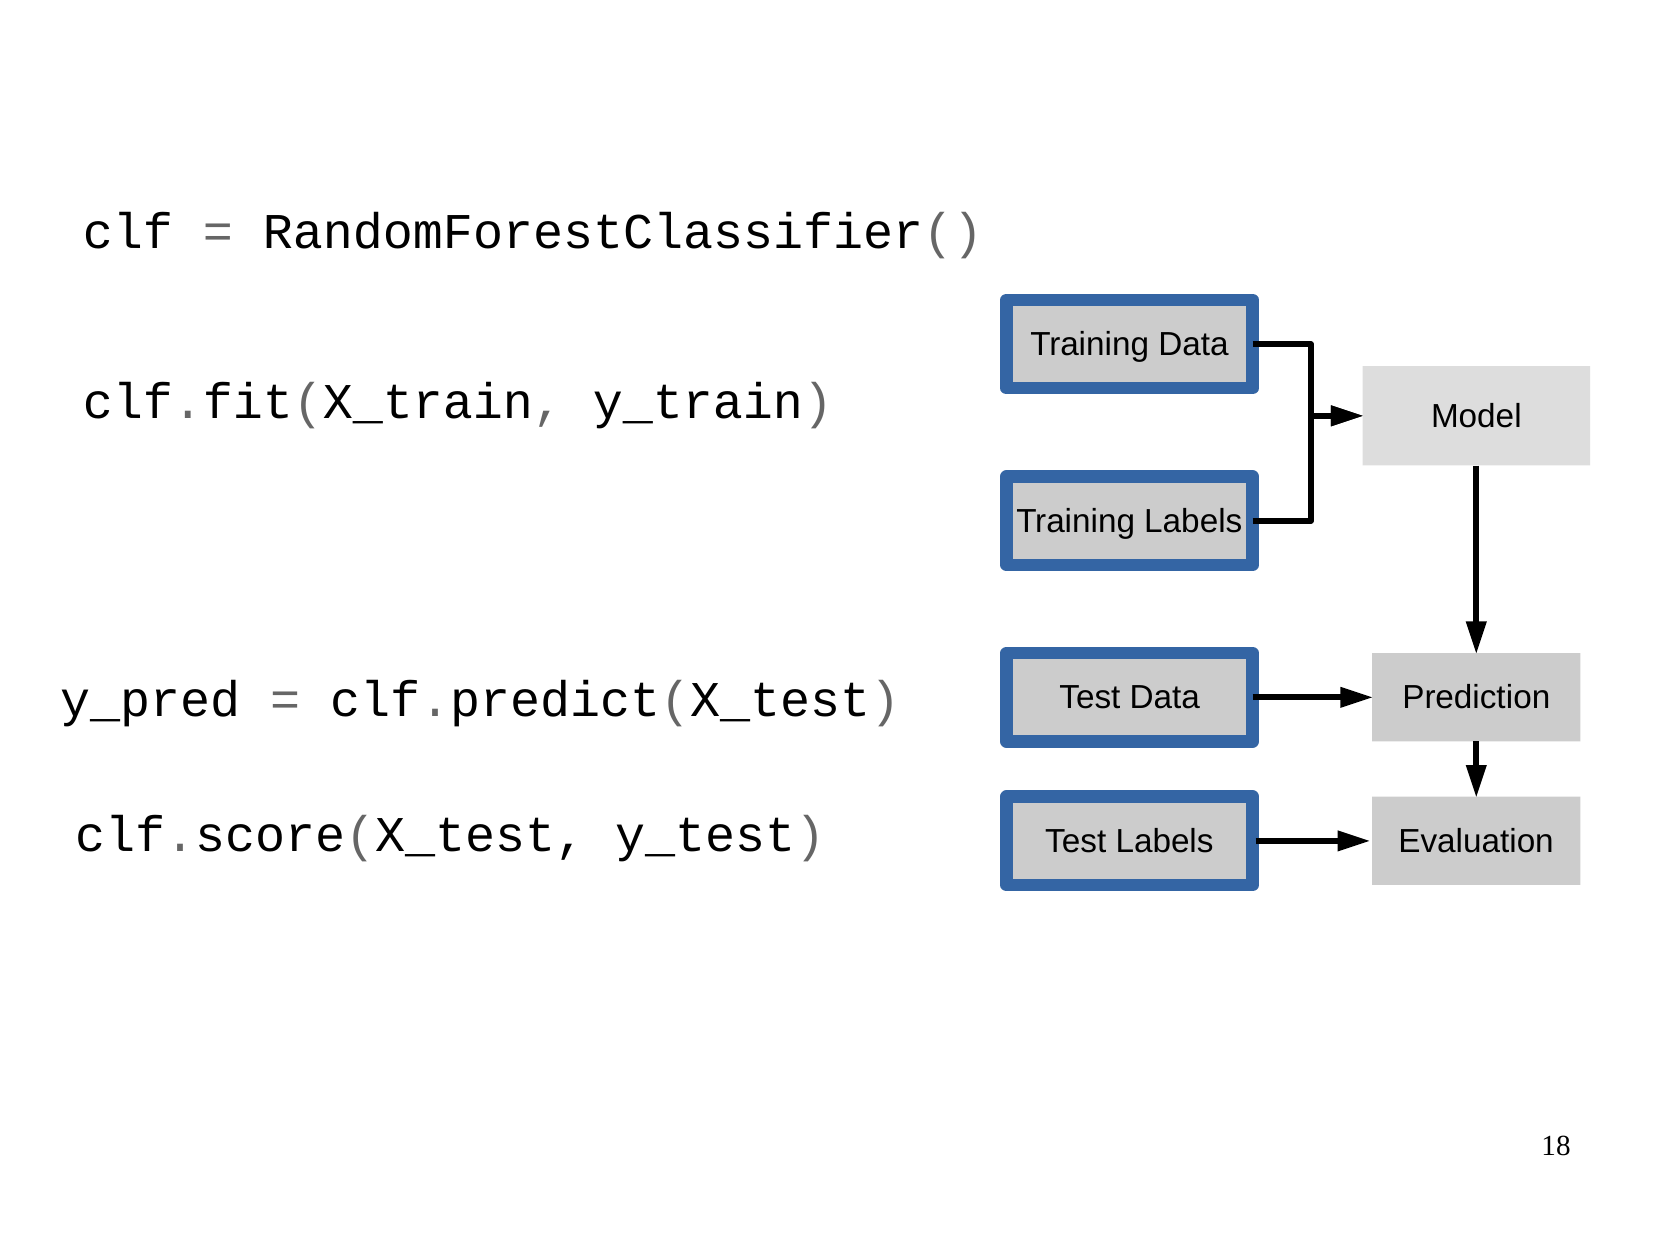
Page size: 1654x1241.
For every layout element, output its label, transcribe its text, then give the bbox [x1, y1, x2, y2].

text_box y_pred = clf.predict(X_test) [60, 675, 916, 766]
text_box Test Labels [1006, 796, 1253, 885]
text_box Model [1362, 366, 1591, 466]
text_box Test Data [1006, 653, 1253, 742]
text_box Training Labels [1006, 476, 1253, 565]
text_box Prediction [1372, 653, 1581, 742]
text_box Evaluation [1372, 796, 1581, 885]
text_box clf = RandomForestClassifier() clf.fit(X_train, y_train) [82, 150, 1411, 766]
text_box clf.score(X_test, y_test) [75, 810, 1486, 961]
text_box Training Data [1006, 299, 1253, 389]
